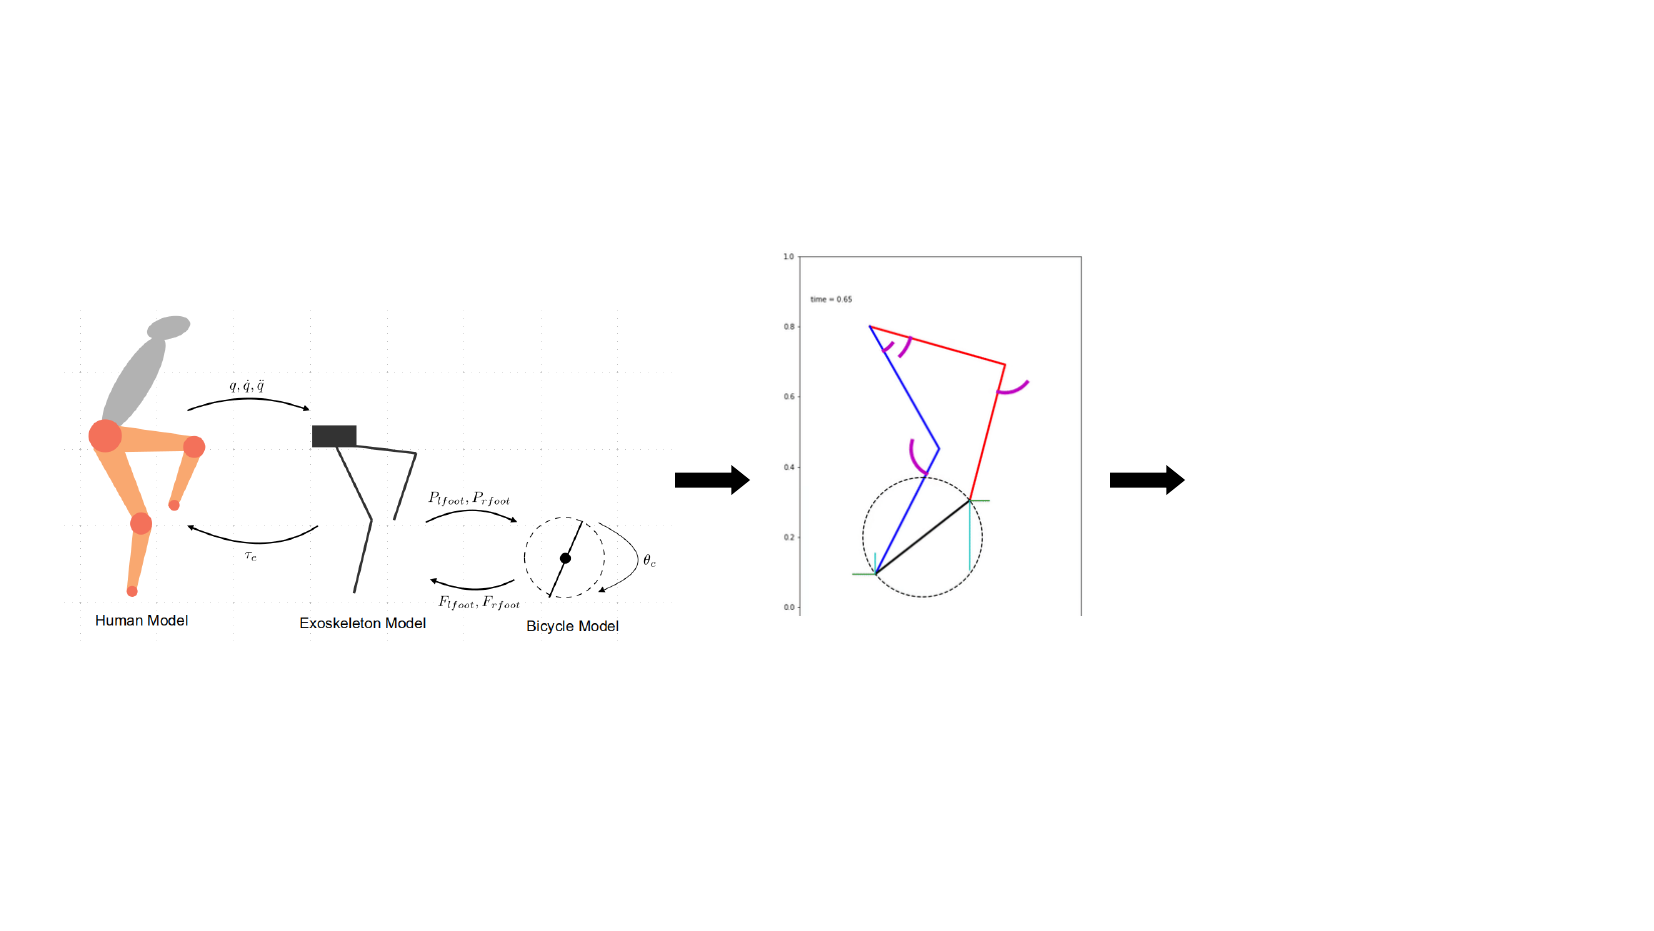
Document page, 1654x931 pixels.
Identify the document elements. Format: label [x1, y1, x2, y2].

text_box [1110, 465, 1186, 496]
picture [64, 308, 676, 646]
picture [764, 242, 1095, 616]
text_box [675, 465, 751, 496]
